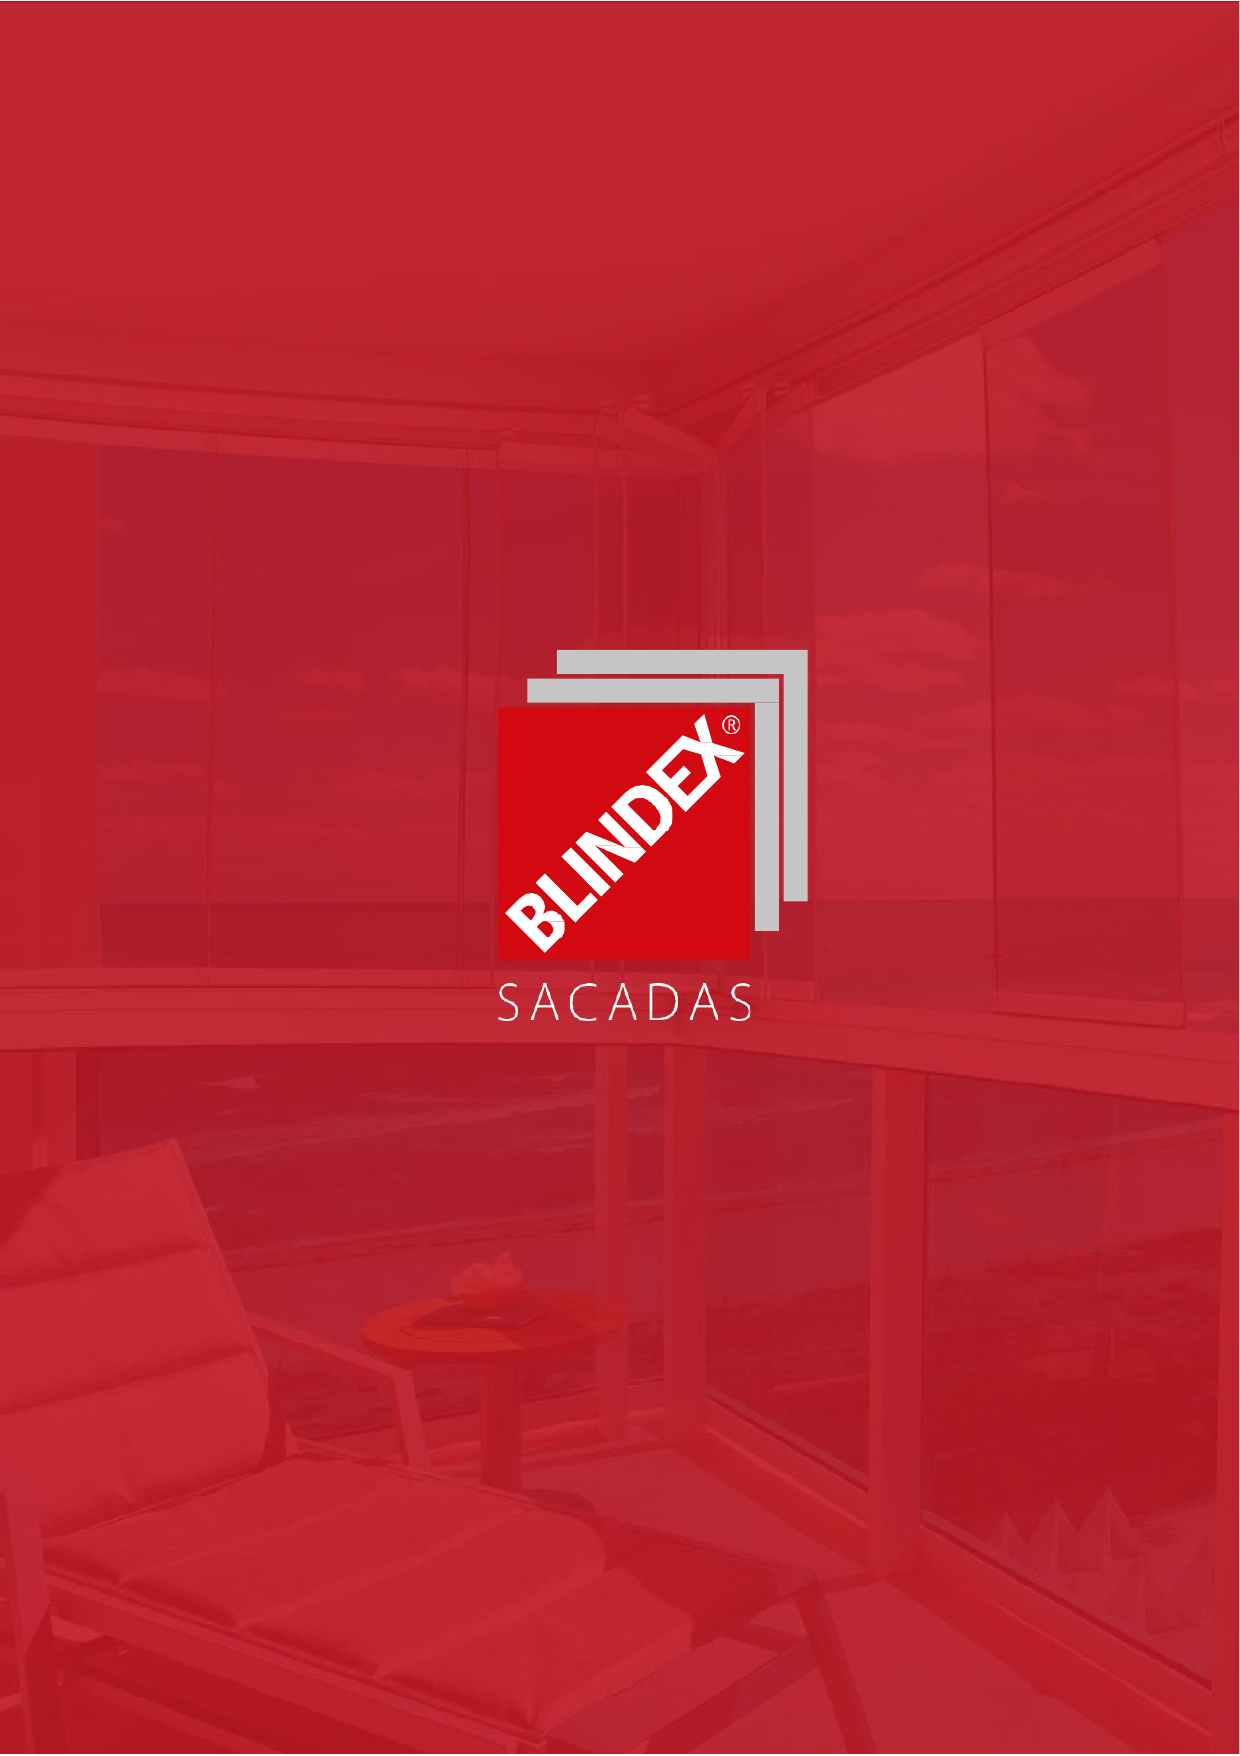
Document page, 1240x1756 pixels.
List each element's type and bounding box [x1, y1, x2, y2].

text_box [0, 1, 1240, 1754]
